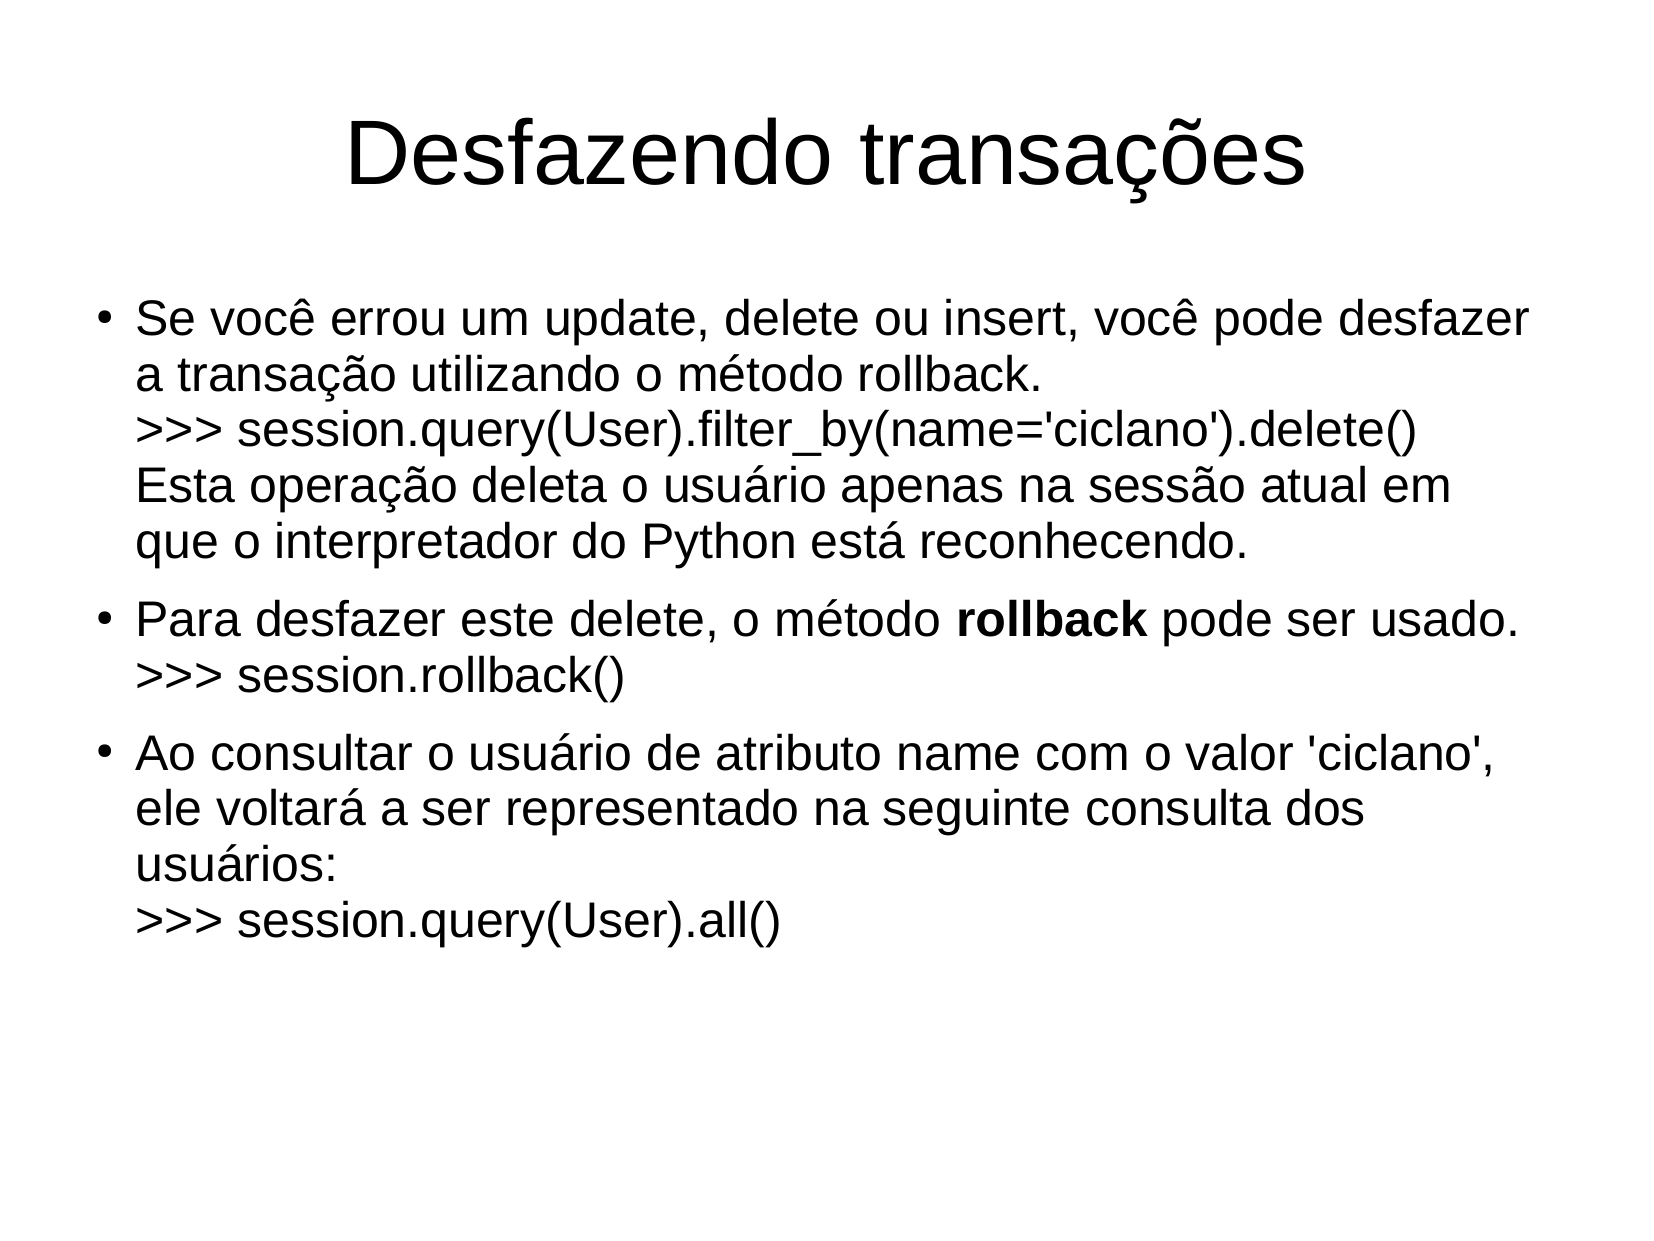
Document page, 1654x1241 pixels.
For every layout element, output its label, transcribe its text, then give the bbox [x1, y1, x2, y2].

title Desfazendo transações [82, 49, 1571, 257]
list Se você errou um update, delete ou insert, você pode desfazer a transação utilizando o método rollback. >>> session.query(User).filter_by(name='ciclano').delete() Esta operação deleta o usuário apenas na sessão atual em que o interpretador do Python está reconhecendo. Para desfazer este delete, o método rollback pode ser usado. >>> session.rollback() Ao consultar o usuário de atributo name com o valor 'ciclano', ele voltará a ser representado na seguinte consulta dos usuários: >>> session.query(User).all() [82, 290, 1538, 1010]
